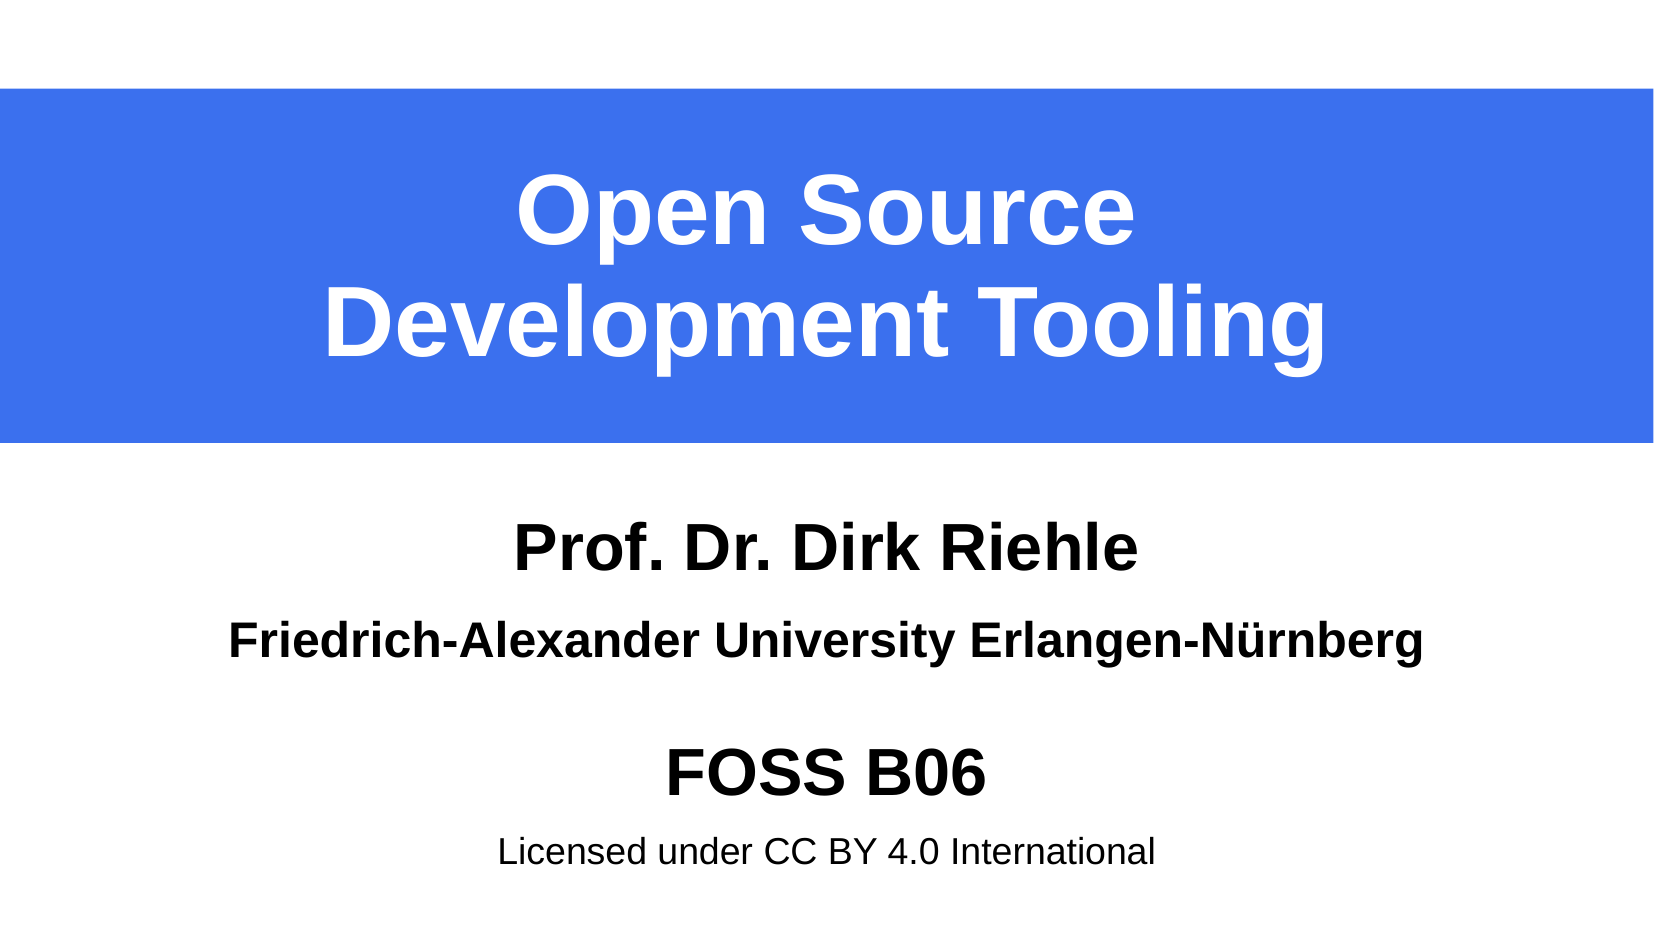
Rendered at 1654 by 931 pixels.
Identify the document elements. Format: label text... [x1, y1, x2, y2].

title Open Source Development Tooling [0, 88, 1654, 443]
subtitle Prof. Dr. Dirk Riehle Friedrich-Alexander University Erlangen-Nürnberg FOSS B06 Licensed under CC BY 4.0 International [29, 472, 1625, 886]
